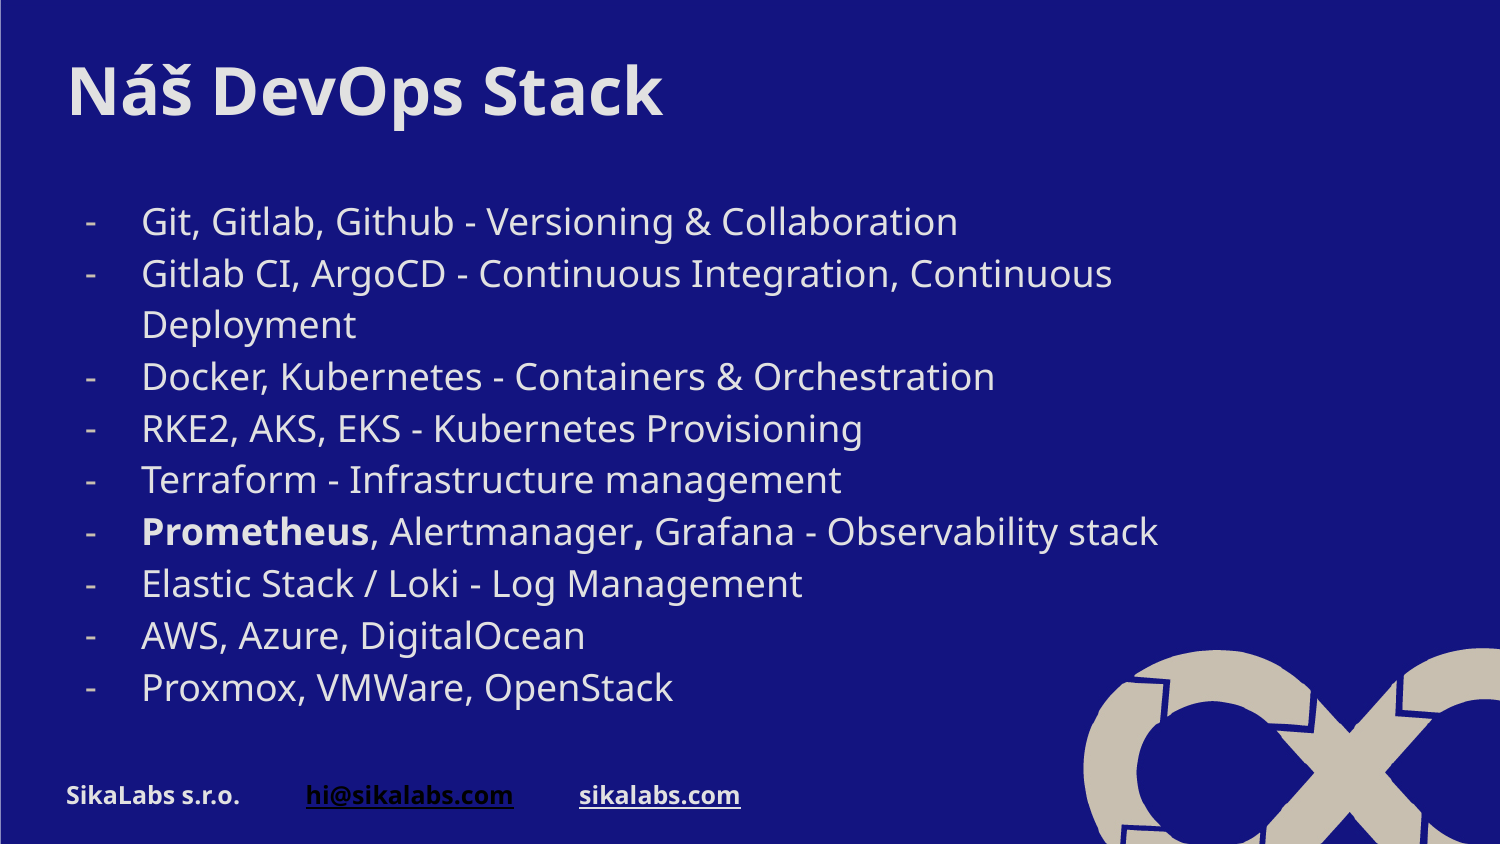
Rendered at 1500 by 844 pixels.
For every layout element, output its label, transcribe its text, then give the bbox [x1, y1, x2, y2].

picture [0, 0, 1500, 844]
list Git, Gitlab, Github - Versioning & Collaboration Gitlab CI, ArgoCD - Continuous Integration, Continuous Deployment Docker, Kubernetes - Containers & Orchestration RKE2, AKS, EKS - Kubernetes Provisioning Terraform - Infrastructure management Prometheus, Alertmanager, Grafana - Observability stack Elastic Stack / Loki - Log Management AWS, Azure, DigitalOcean Proxmox, VMWare, OpenStack [51, 176, 1352, 725]
title Náš DevOps Stack [51, 33, 1449, 128]
